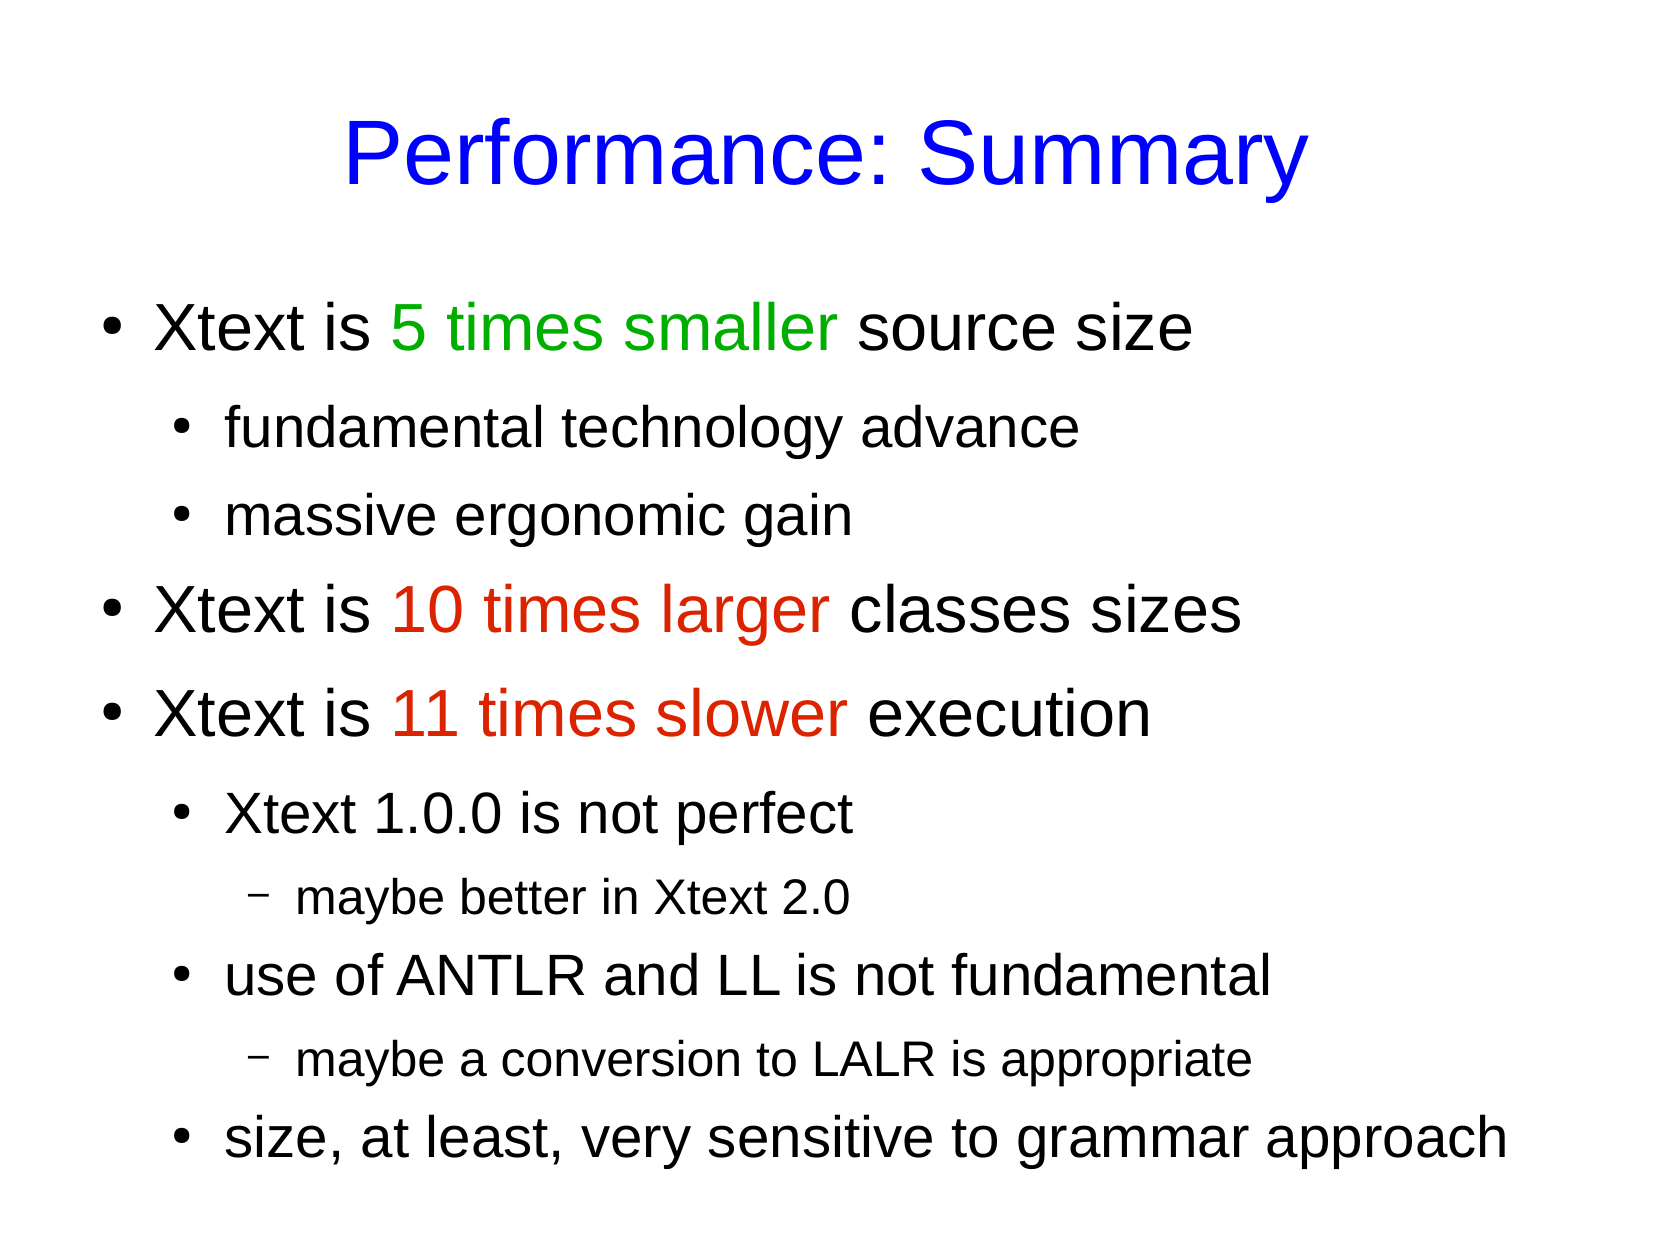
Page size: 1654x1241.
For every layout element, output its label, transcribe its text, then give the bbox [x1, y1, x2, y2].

title Performance: Summary [82, 49, 1571, 257]
list Xtext is 5 times smaller source size fundamental technology advance massive ergonomic gain Xtext is 10 times larger classes sizes Xtext is 11 times slower execution Xtext 1.0.0 is not perfect maybe better in Xtext 2.0 use of ANTLR and LL is not fundamental maybe a conversion to LALR is appropriate size, at least, very sensitive to grammar approach [82, 290, 1571, 1169]
